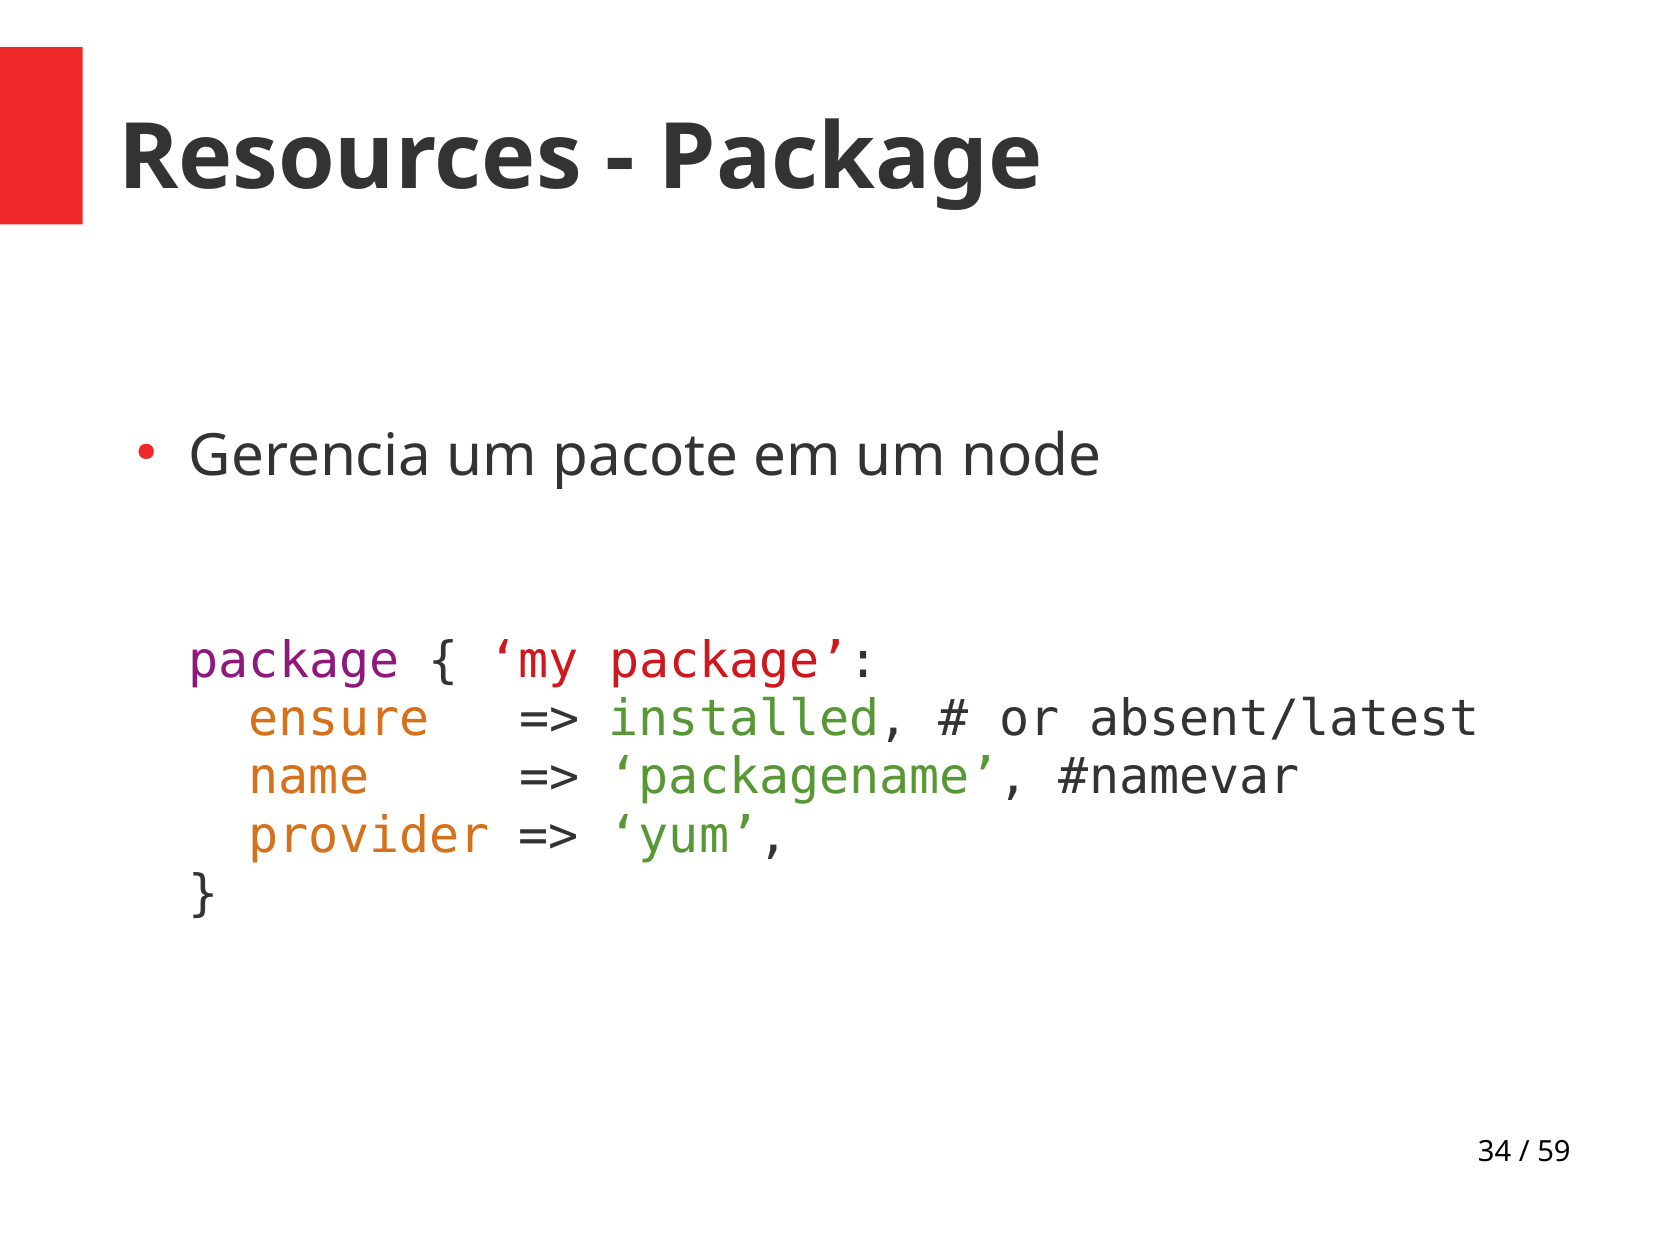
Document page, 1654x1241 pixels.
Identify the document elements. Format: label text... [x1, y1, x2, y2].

title Resources - Package [118, 49, 1571, 257]
list Gerencia um pacote em um node package { ‘my package’: ensure => installed, # or absent/latest name => ‘packagename’, #namevar provider => ‘yum’, } [118, 413, 1536, 969]
